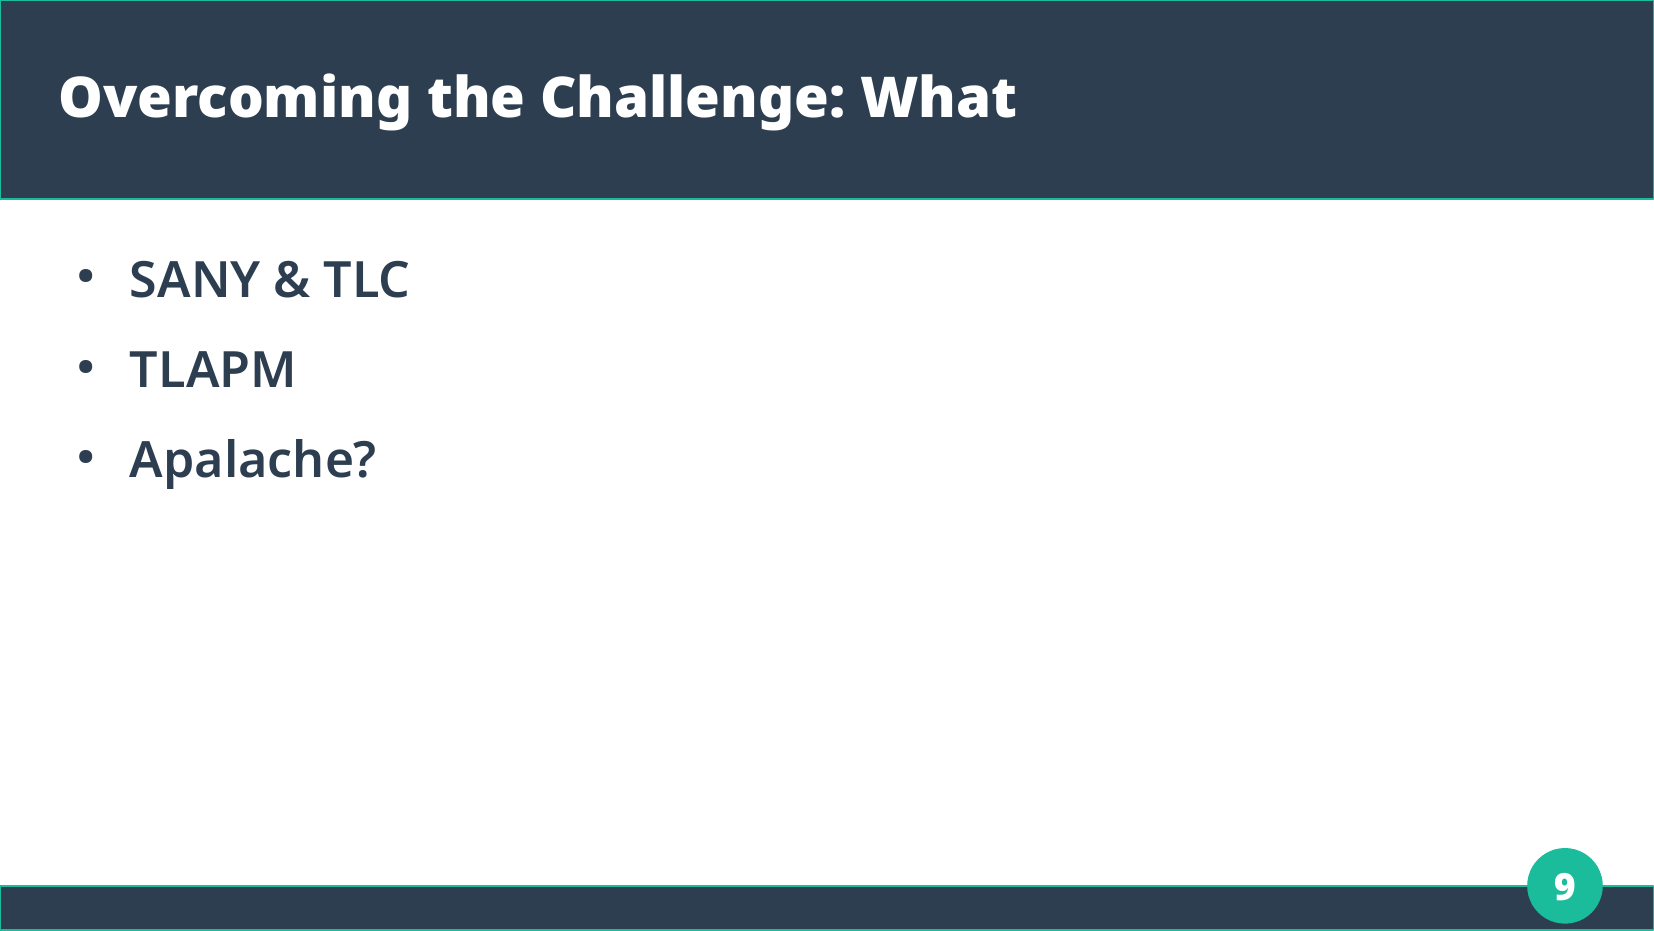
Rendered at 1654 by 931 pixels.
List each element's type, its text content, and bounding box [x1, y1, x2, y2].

title Overcoming the Challenge: What [59, 37, 1595, 155]
list SANY & TLC TLAPM Apalache? [59, 243, 1595, 864]
